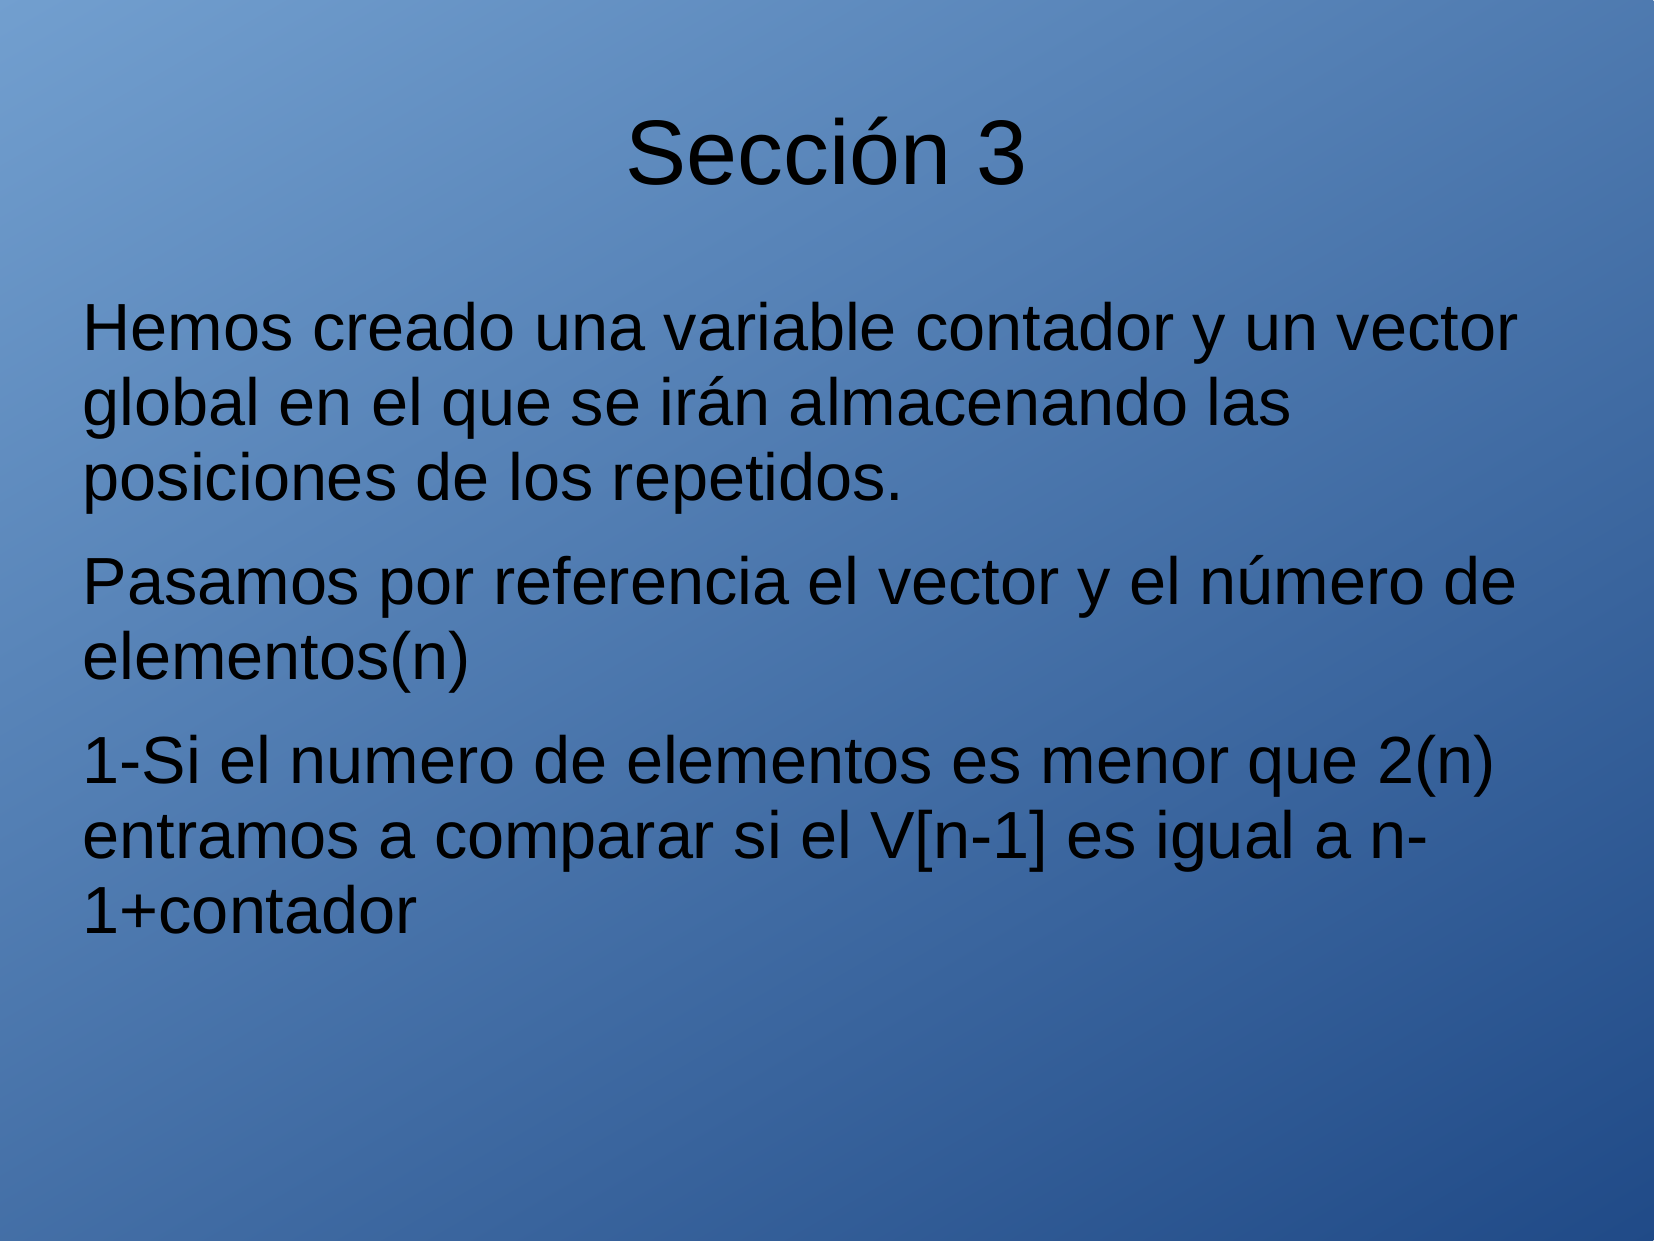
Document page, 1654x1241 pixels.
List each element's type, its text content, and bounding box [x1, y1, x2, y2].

list Hemos creado una variable contador y un vector global en el que se irán almacenando las posiciones de los repetidos. Pasamos por referencia el vector y el número de elementos(n) 1-Si el numero de elementos es menor que 2(n) entramos a comparar si el V[n-1] es igual a n-1+contador [82, 290, 1571, 1010]
title Sección 3 [82, 49, 1571, 257]
